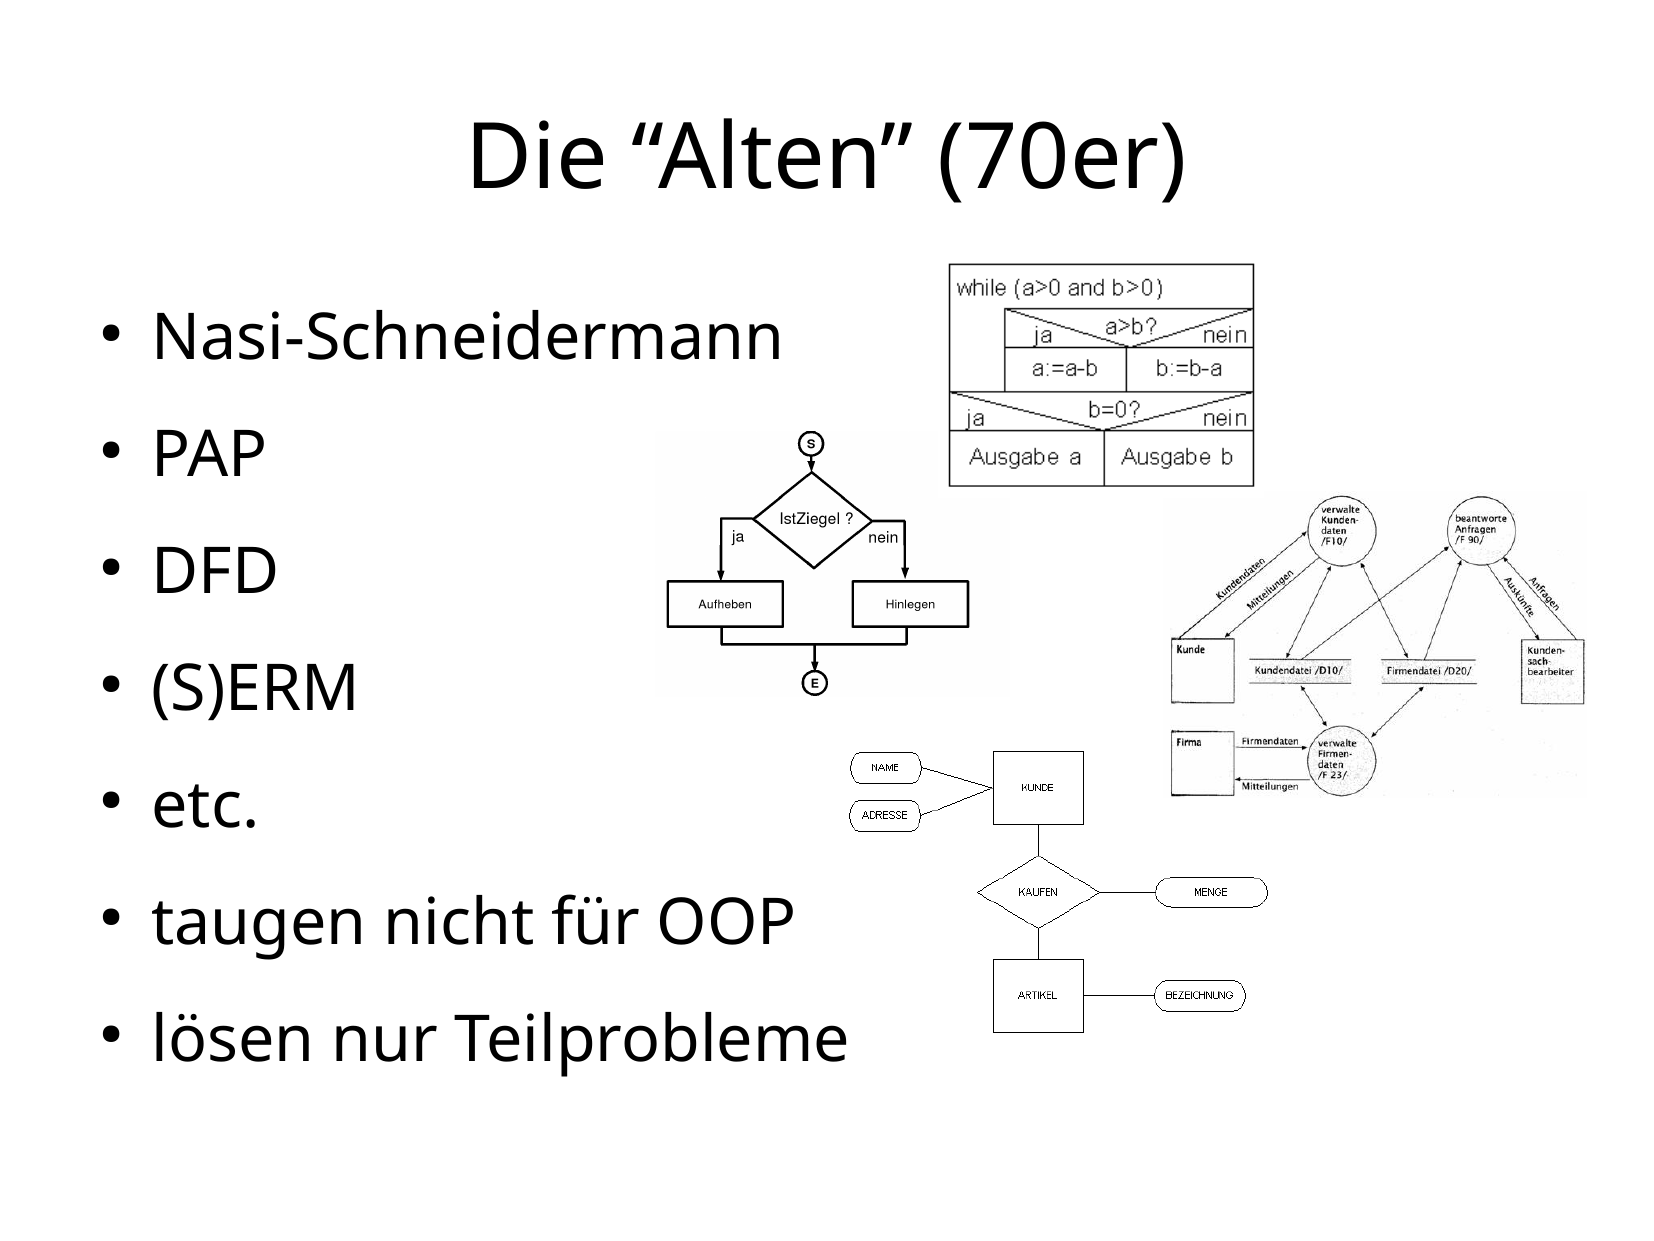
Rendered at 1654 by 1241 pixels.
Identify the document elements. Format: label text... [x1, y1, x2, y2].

picture [857, 250, 1587, 1037]
list Nasi-Schneidermann PAP DFD (S)ERM etc. taugen nicht für OOP lösen nur Teilprobleme [82, 290, 857, 1109]
title Die “Alten” (70er) [82, 49, 1571, 257]
